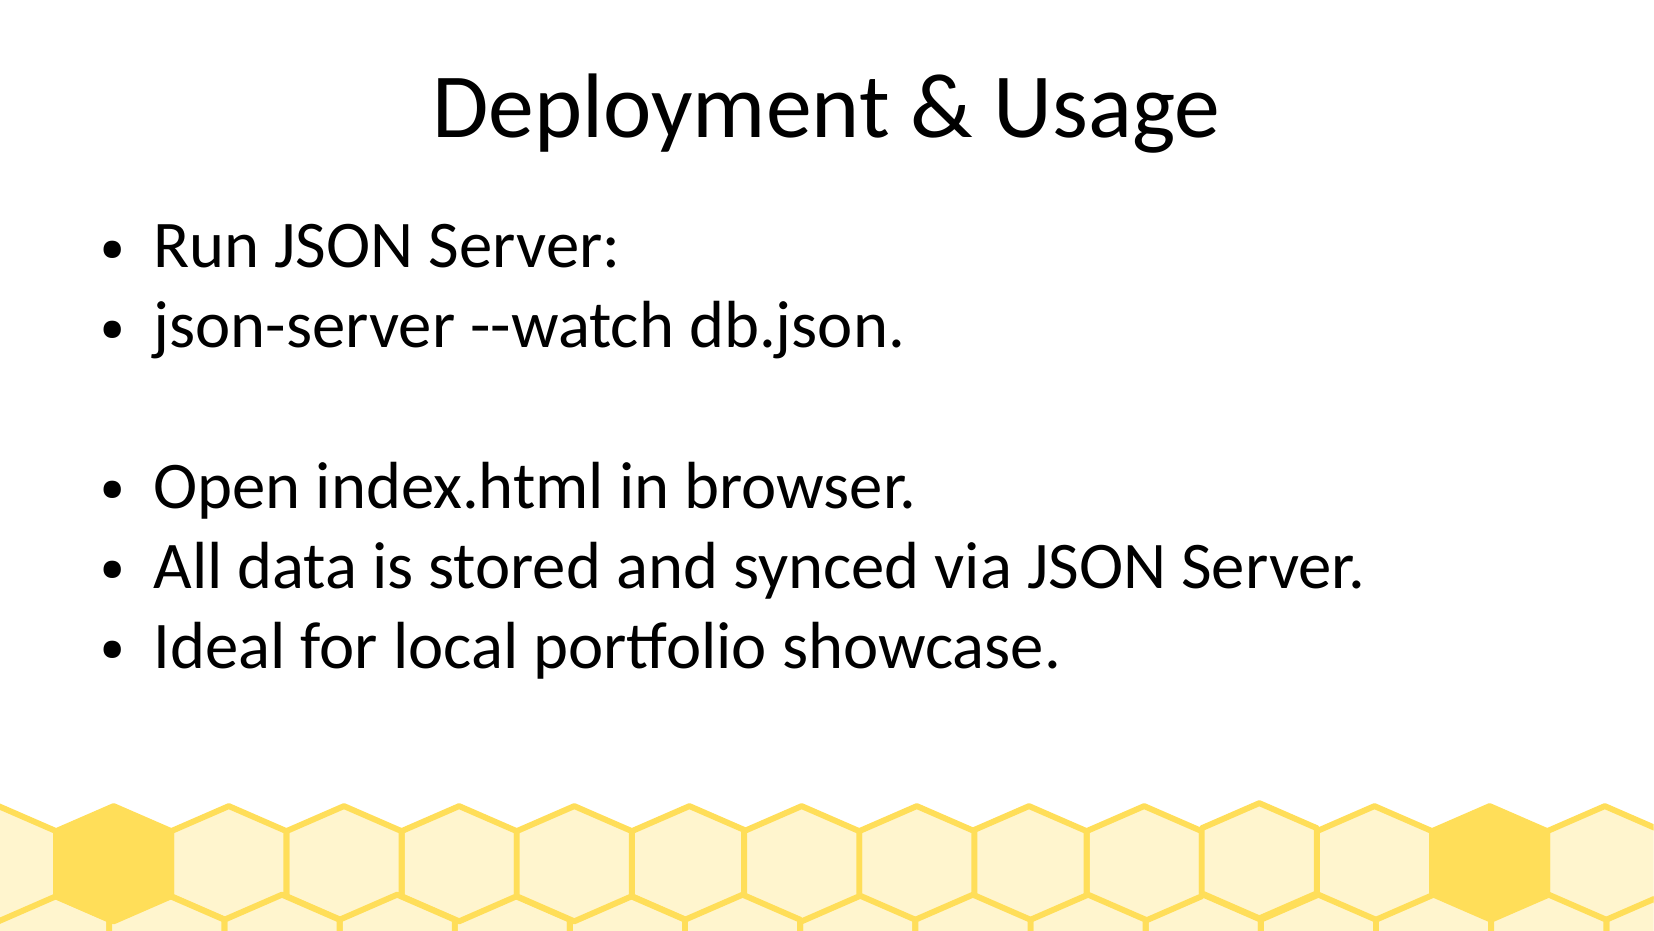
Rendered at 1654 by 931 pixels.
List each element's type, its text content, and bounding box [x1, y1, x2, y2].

title Deployment & Usage [82, 37, 1571, 193]
list Run JSON Server: json-server --watch db.json. Open index.html in browser. All data is stored and synced via JSON Server. Ideal for local portfolio showcase. [82, 217, 1571, 758]
